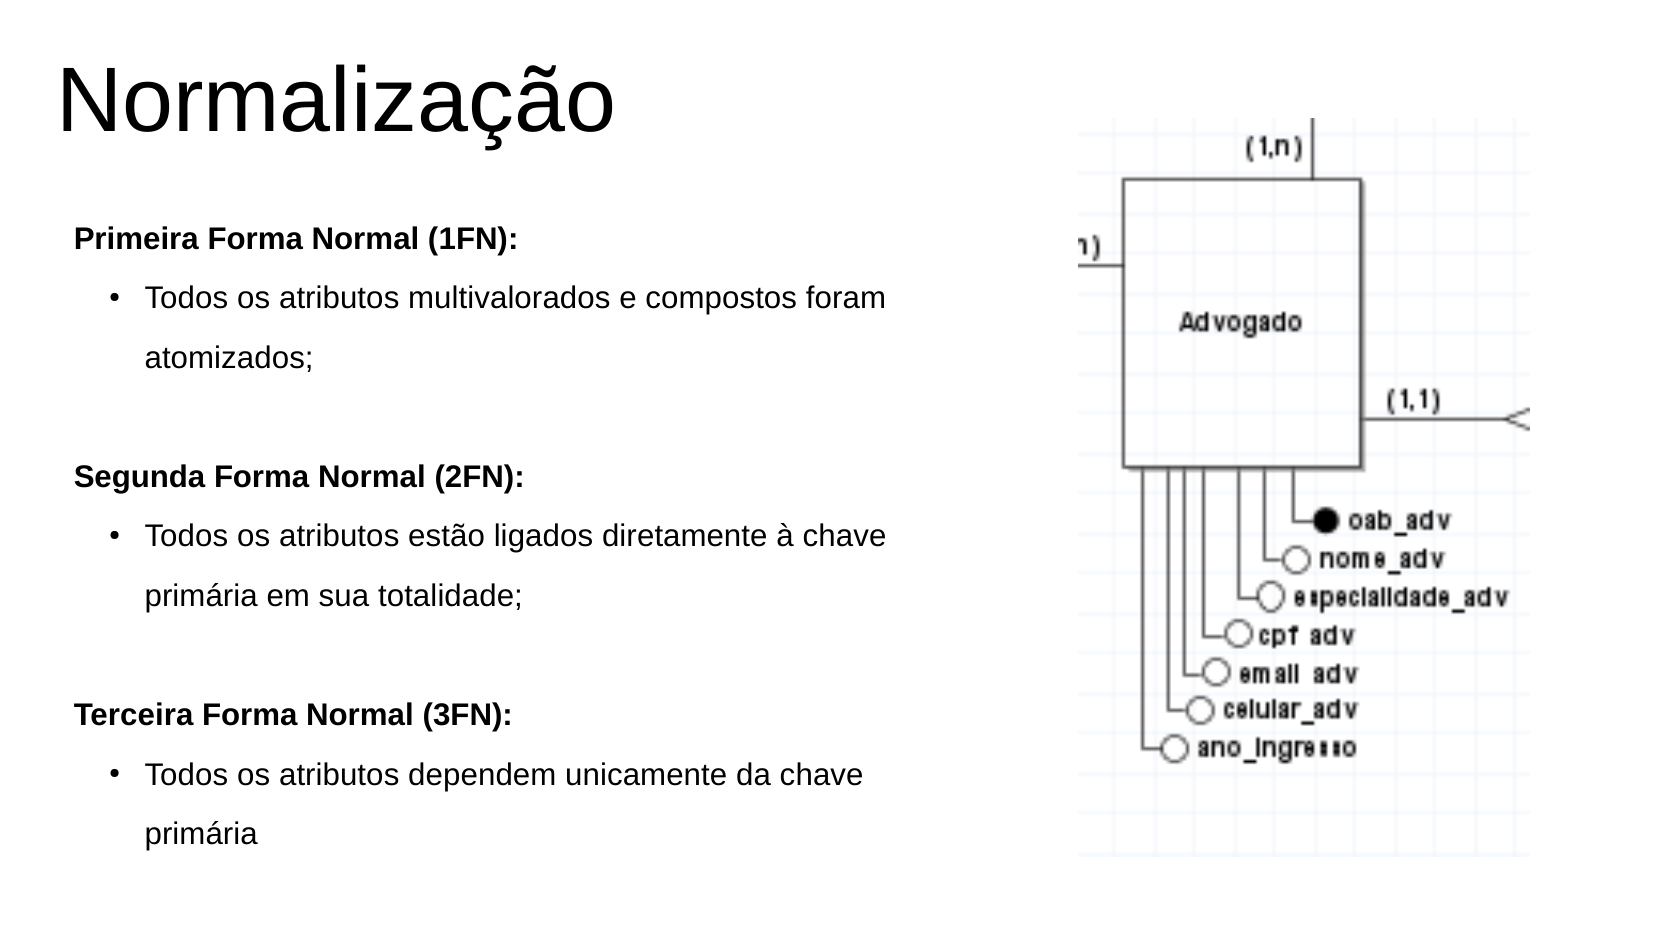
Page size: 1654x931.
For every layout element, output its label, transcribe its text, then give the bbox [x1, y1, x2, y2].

text_box Primeira Forma Normal (1FN): Todos os atributos multivalorados e compostos foram atomizados; Segunda Forma Normal (2FN): Todos os atributos estão ligados diretamente à chave primária em sua totalidade; Terceira Forma Normal (3FN): Todos os atributos dependem unicamente da chave primária [59, 213, 916, 859]
title Normalização [53, 21, 621, 178]
picture [1078, 118, 1530, 857]
